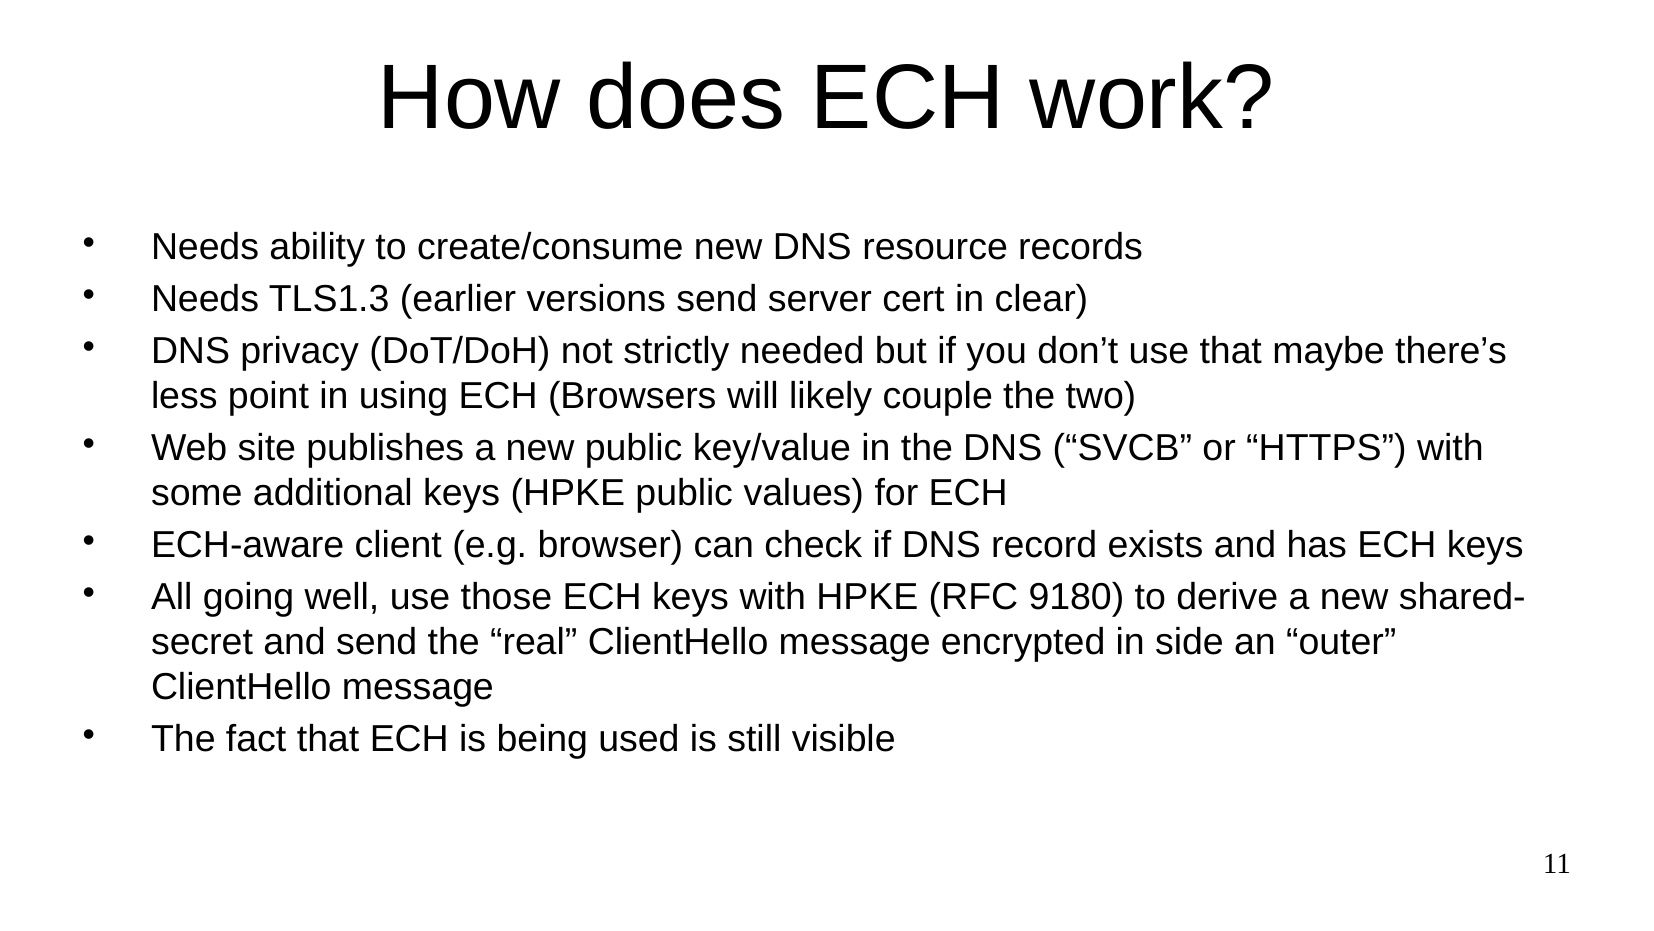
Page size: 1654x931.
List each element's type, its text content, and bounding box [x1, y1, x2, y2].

title How does ECH work? [82, 36, 1571, 193]
list Needs ability to create/consume new DNS resource records Needs TLS1.3 (earlier versions send server cert in clear) DNS privacy (DoT/DoH) not strictly needed but if you don’t use that maybe there’s less point in using ECH (Browsers will likely couple the two) Web site publishes a new public key/value in the DNS (“SVCB” or “HTTPS”) with some additional keys (HPKE public values) for ECH ECH-aware client (e.g. browser) can check if DNS record exists and has ECH keys All going well, use those ECH keys with HPKE (RFC 9180) to derive a new shared-secret and send the “real” ClientHello message encrypted in side an “outer” ClientHello message The fact that ECH is being used is still visible [82, 222, 1571, 762]
